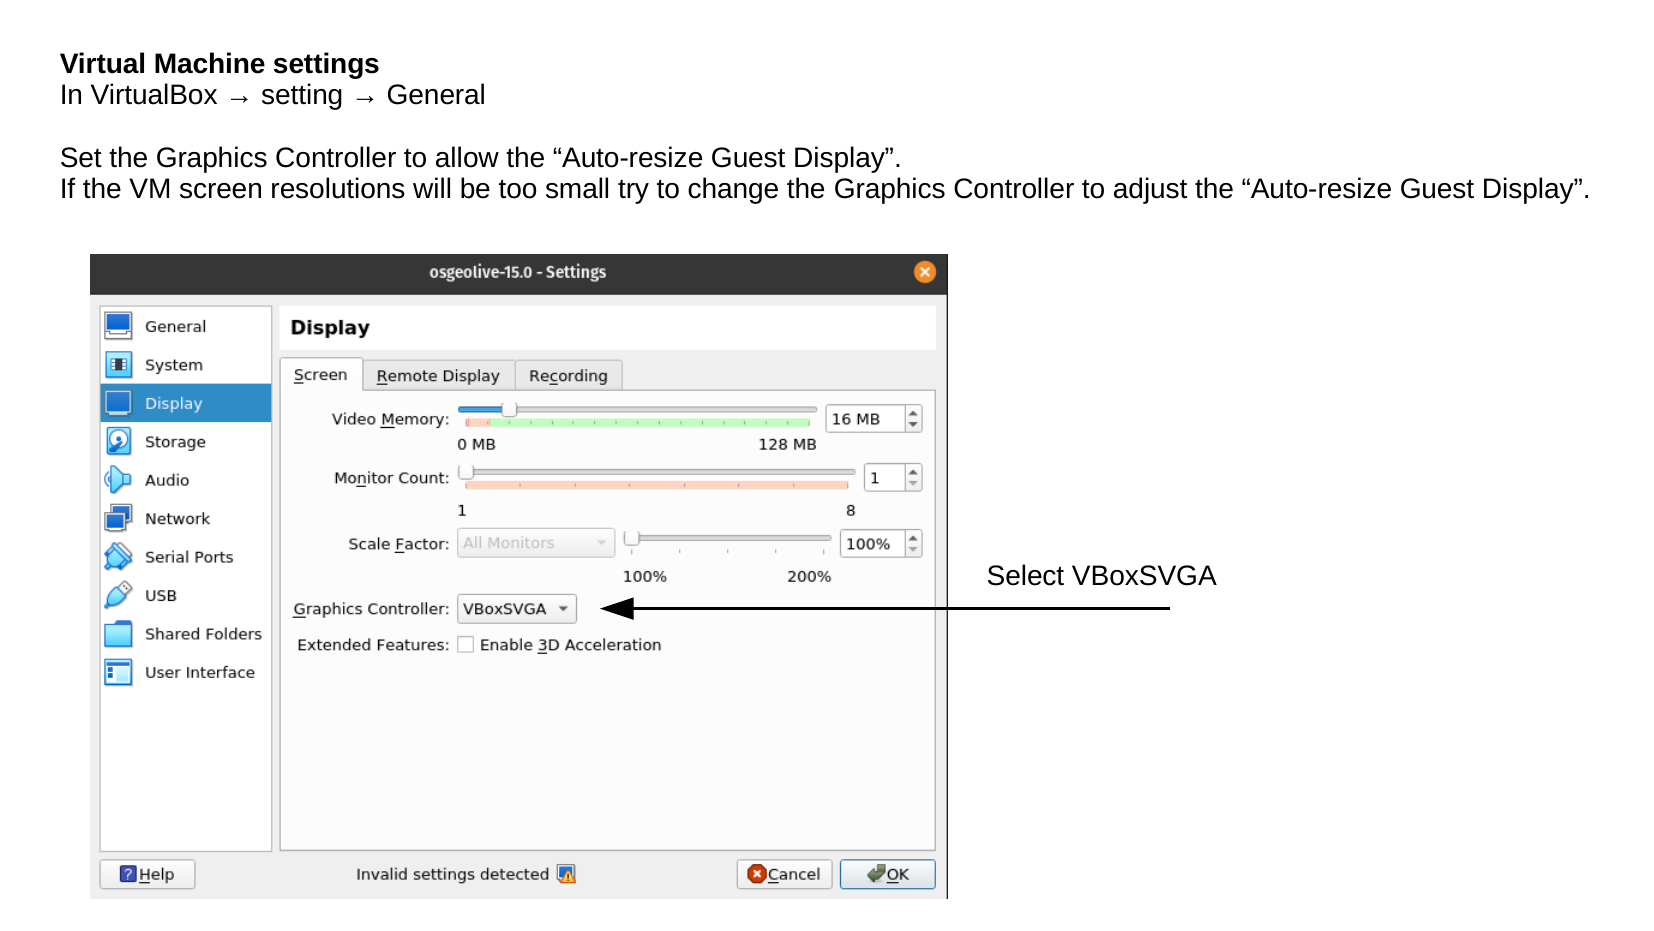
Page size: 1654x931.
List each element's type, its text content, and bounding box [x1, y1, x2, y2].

picture [90, 254, 948, 899]
text_box Virtual Machine settings In VirtualBox → setting → General Set the Graphics Controller to allow the “Auto-resize Guest Display”. If the VM screen resolutions will be too small try to change the Graphics Controller to adjust the “Auto-resize Guest Display”. [45, 40, 1636, 244]
text_box Select VBoxSVGA [971, 521, 1426, 631]
